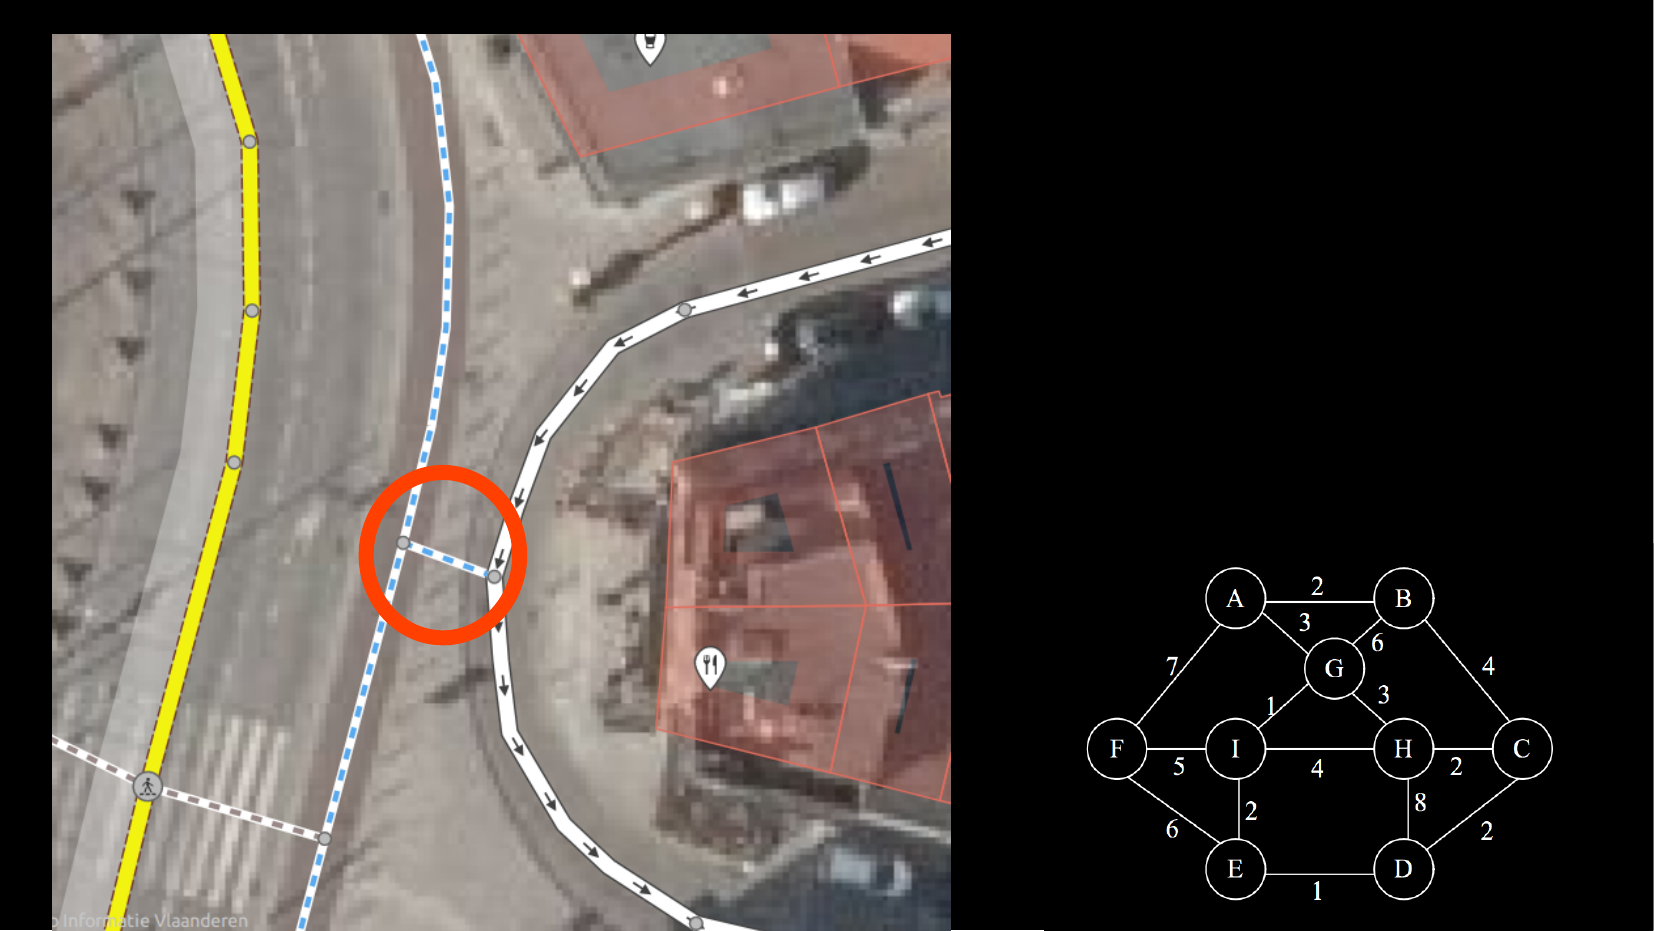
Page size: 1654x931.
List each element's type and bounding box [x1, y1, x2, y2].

picture [1044, 543, 1654, 931]
picture [52, 34, 951, 931]
